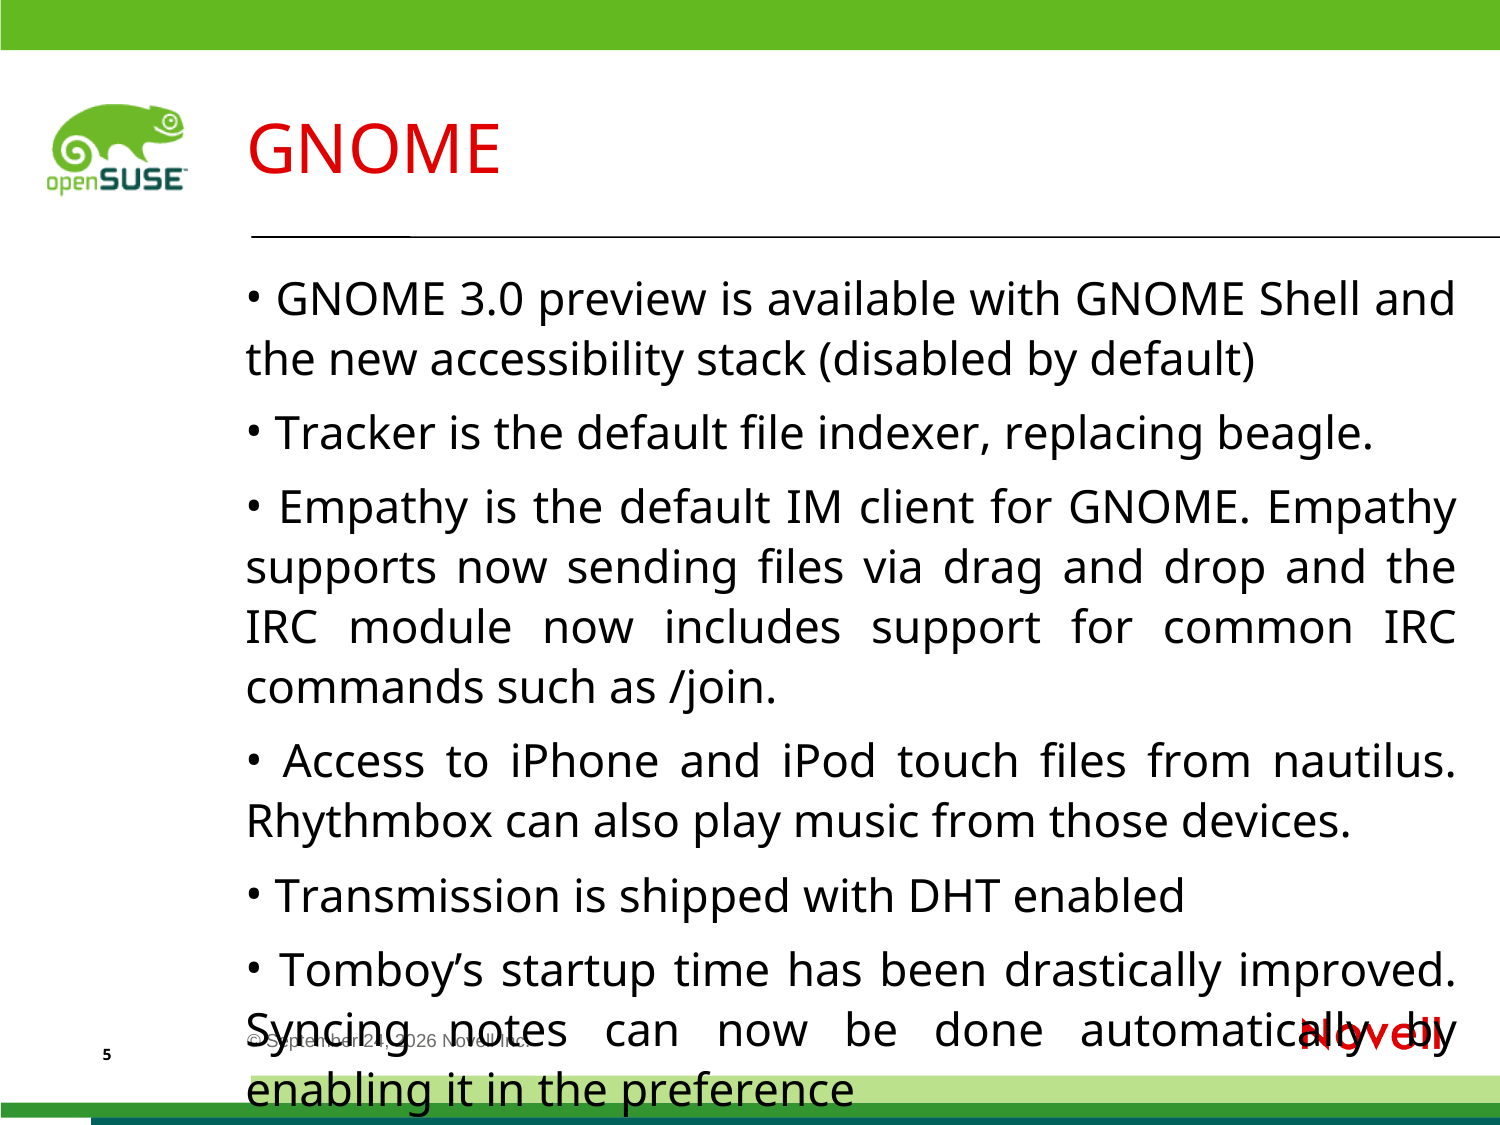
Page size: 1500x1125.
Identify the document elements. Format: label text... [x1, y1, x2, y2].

title GNOME [246, 109, 1409, 190]
picture [1442, 1032, 1453, 1056]
picture [47, 104, 188, 197]
picture [1295, 1011, 1453, 1056]
picture [1413, 1024, 1426, 1043]
list GNOME 3.0 preview is available with GNOME Shell and the new accessibility stack (disabled by default) Tracker is the default file indexer, replacing beagle. Empathy is the default IM client for GNOME. Empathy supports now sending files via drag and drop and the IRC module now includes support for common IRC commands such as /join. Access to iPhone and iPod touch files from nautilus. Rhythmbox can also play music from those devices. Transmission is shipped with DHT enabled Tomboy’s startup time has been drastically improved. Syncing notes can now be done automatically by enabling it in the preference [245, 267, 1458, 1010]
